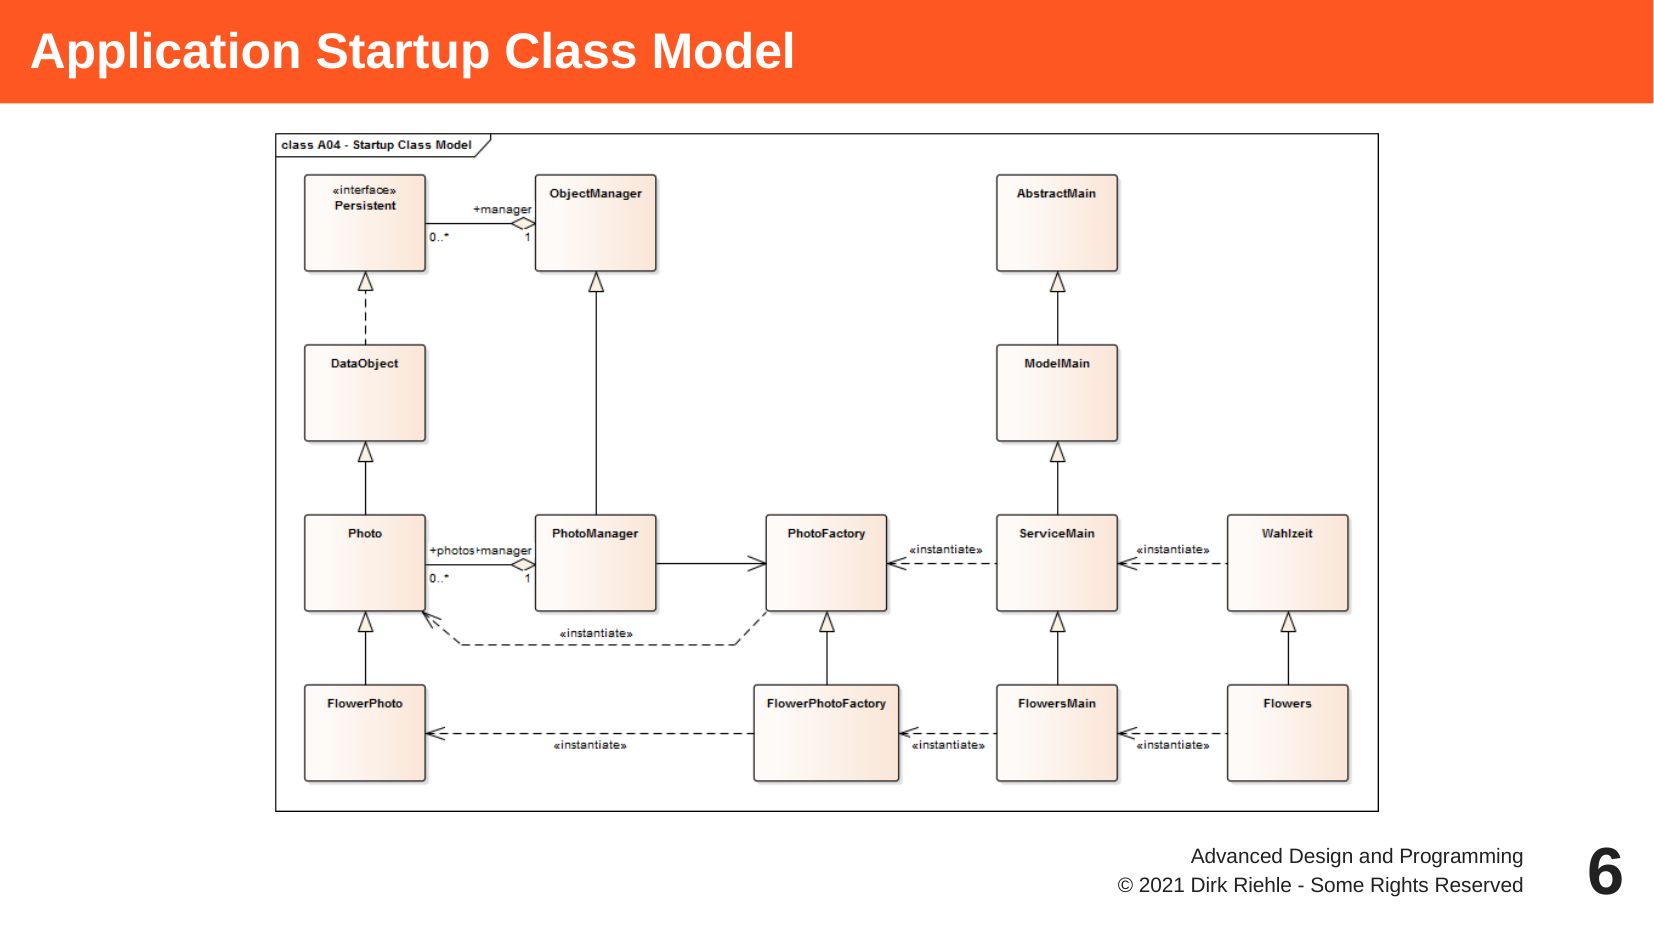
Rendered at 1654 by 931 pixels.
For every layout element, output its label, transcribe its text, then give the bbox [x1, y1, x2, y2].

picture [274, 132, 1379, 813]
title Application Startup Class Model [0, 0, 1654, 104]
